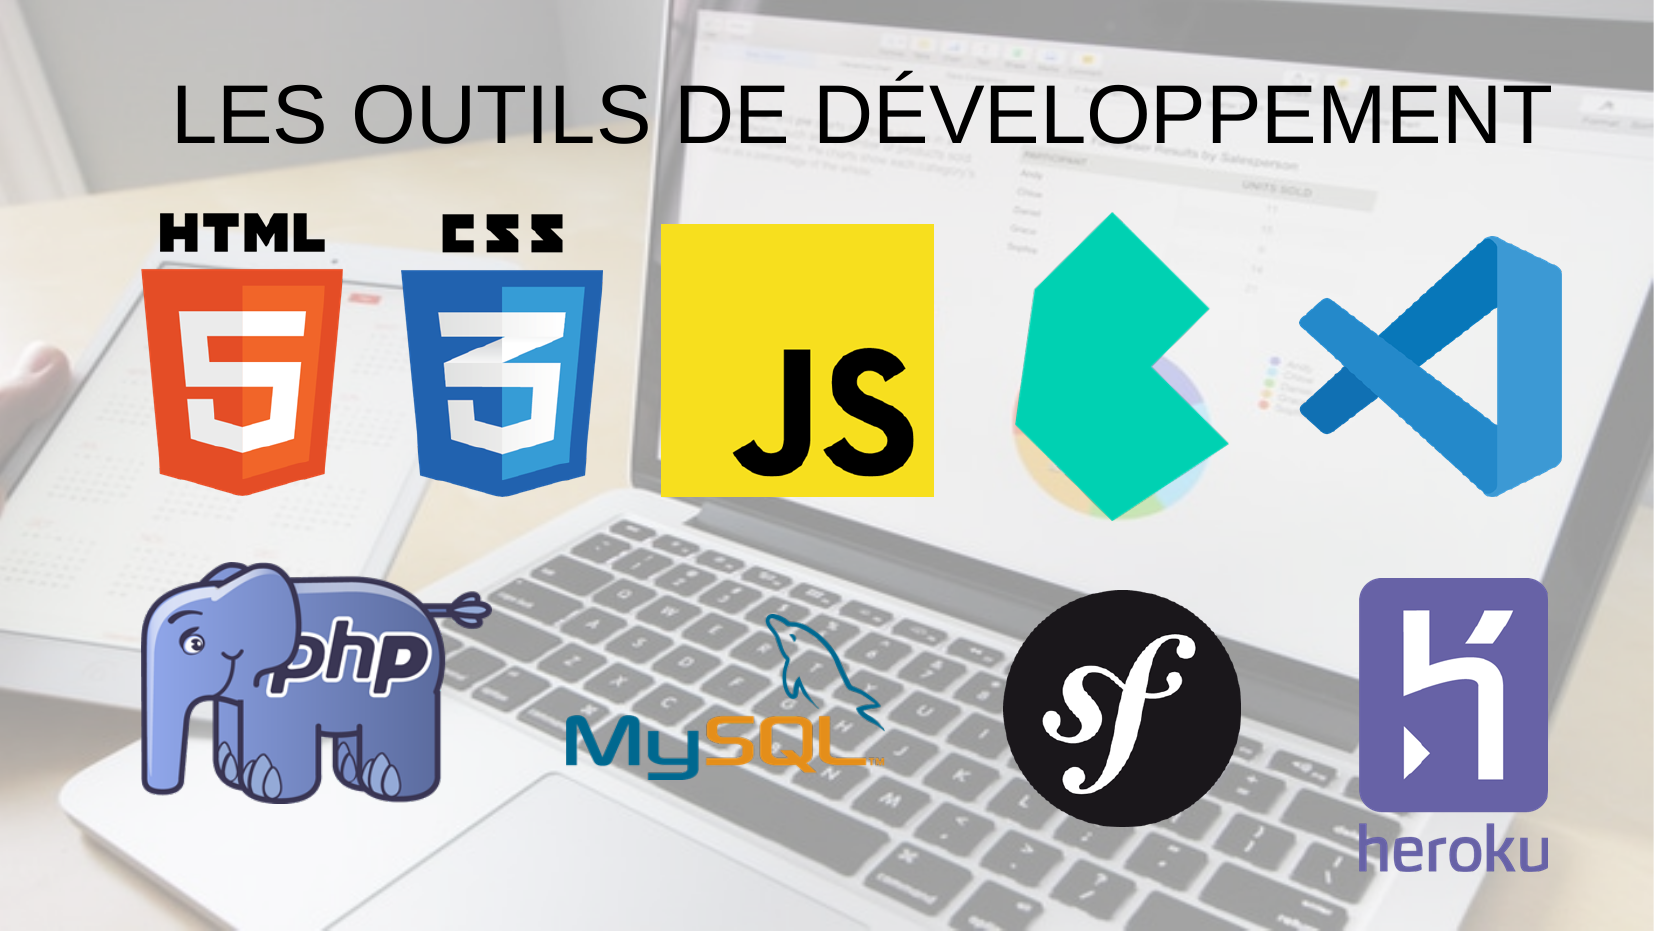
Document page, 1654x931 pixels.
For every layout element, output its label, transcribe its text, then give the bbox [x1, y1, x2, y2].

picture [0, 0, 1654, 931]
title LES OUTILS DE DÉVELOPPEMENT [82, 37, 1571, 193]
